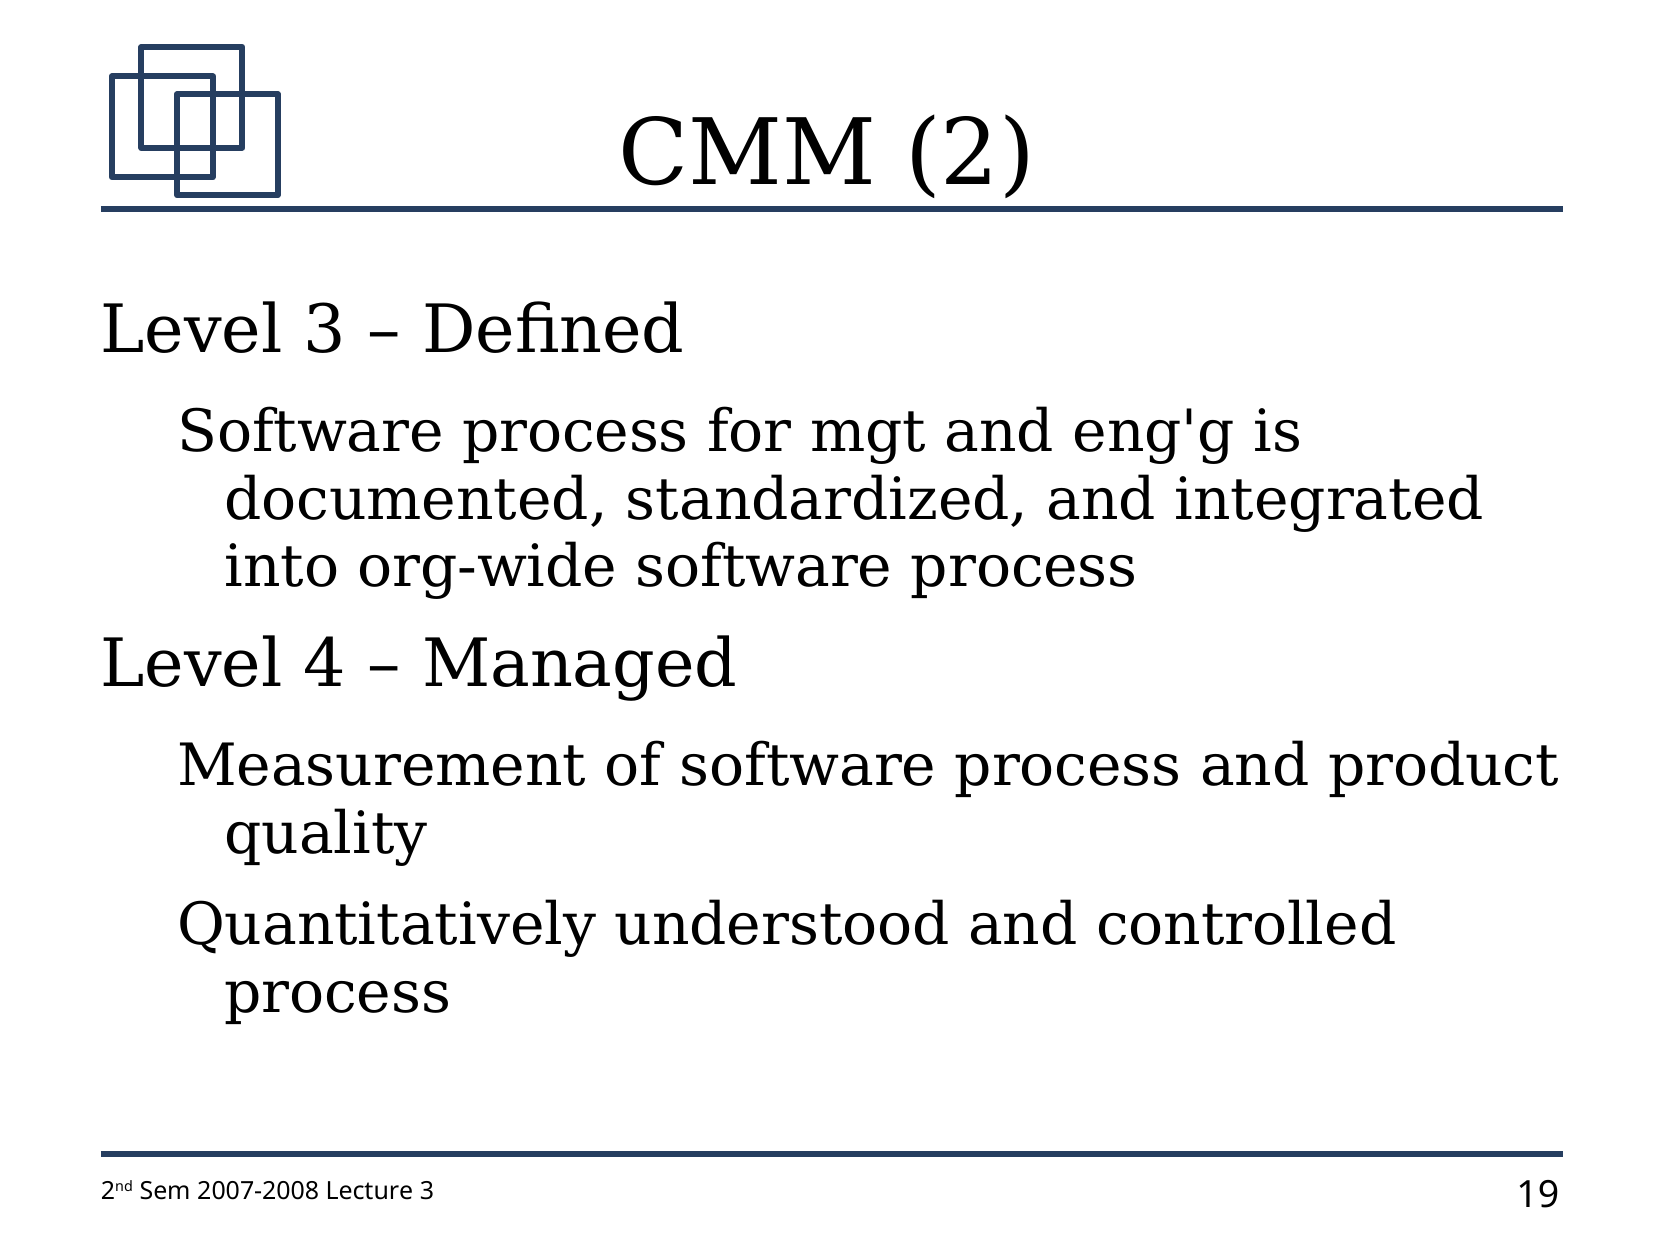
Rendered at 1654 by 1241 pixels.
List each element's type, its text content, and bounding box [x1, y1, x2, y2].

title CMM (2) [82, 49, 1571, 257]
list Level 3 – Defined Software process for mgt and eng'g is documented, standardized, and integrated into org-wide software process Level 4 – Managed Measurement of software process and product quality Quantitatively understood and controlled process [82, 290, 1571, 1109]
